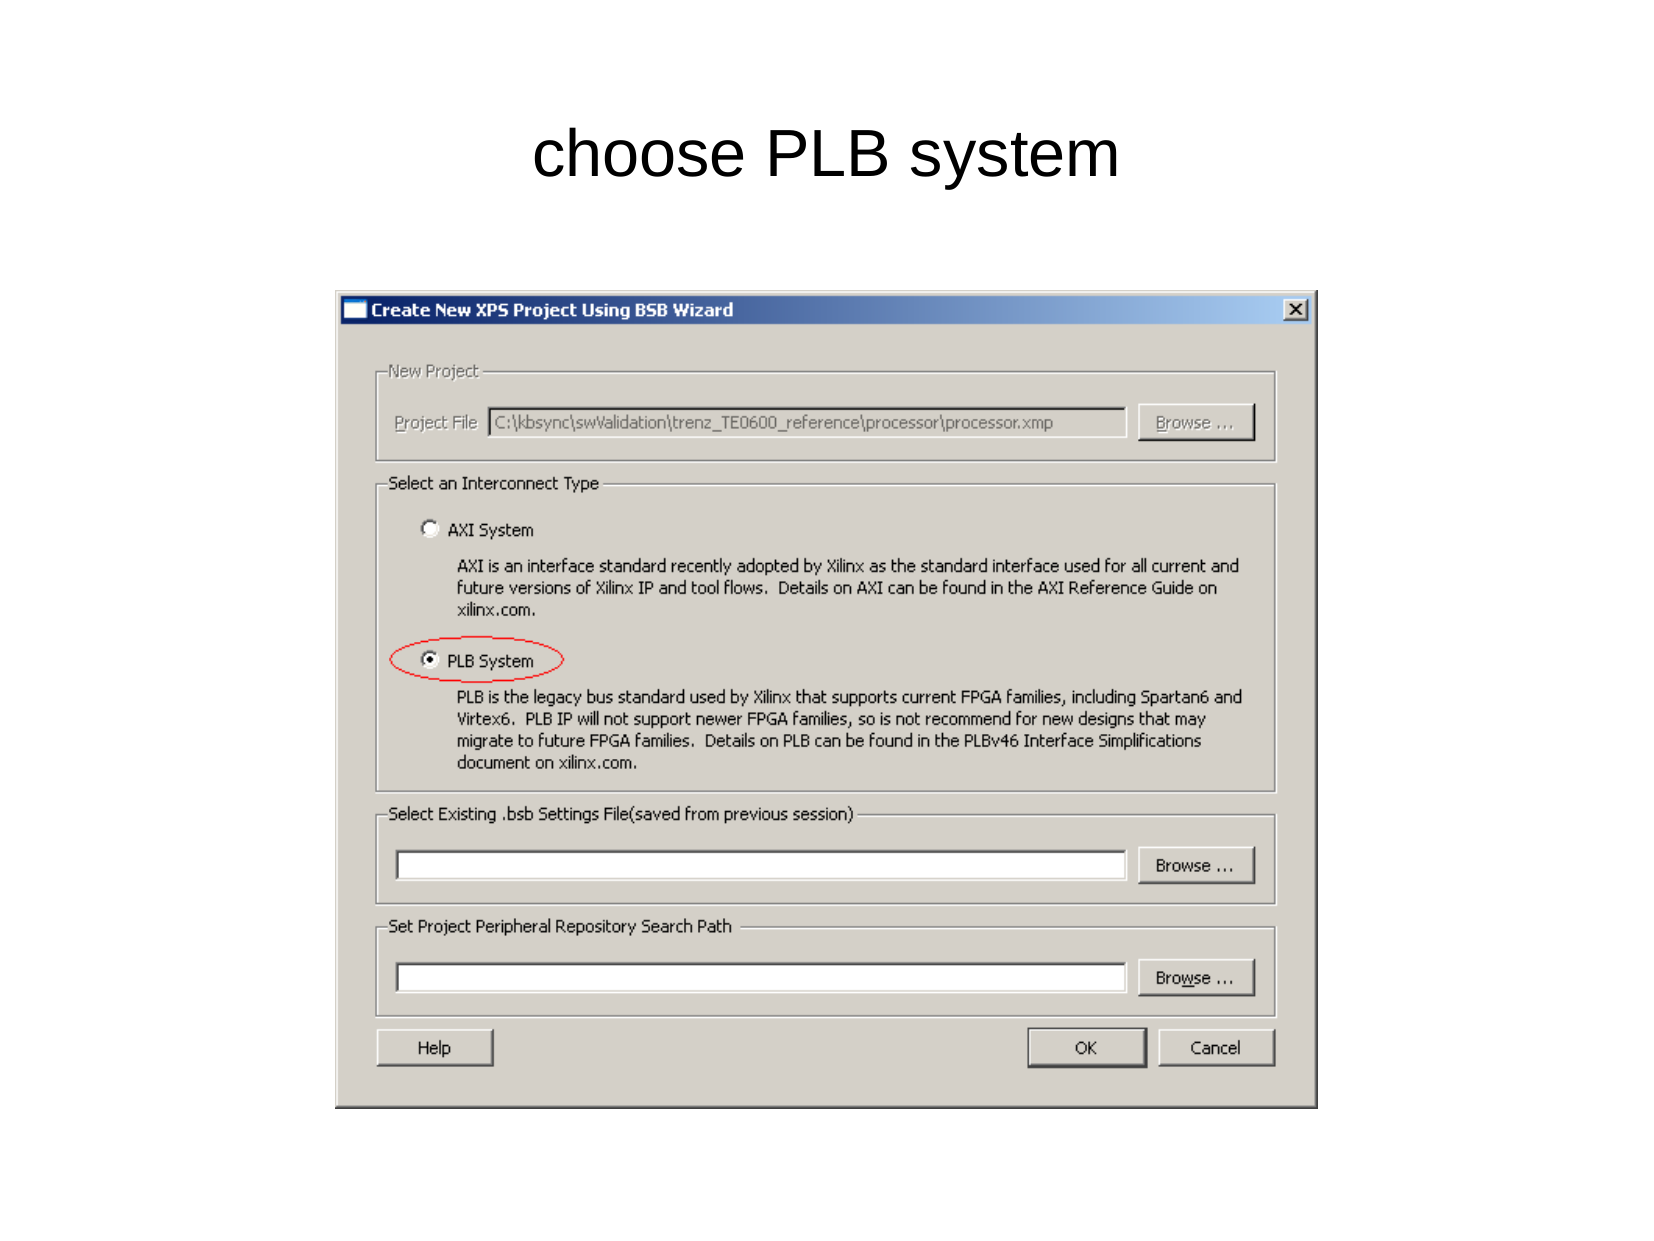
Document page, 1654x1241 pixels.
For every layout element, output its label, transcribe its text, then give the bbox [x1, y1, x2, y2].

picture [335, 290, 1318, 1109]
title choose PLB system [82, 49, 1571, 257]
